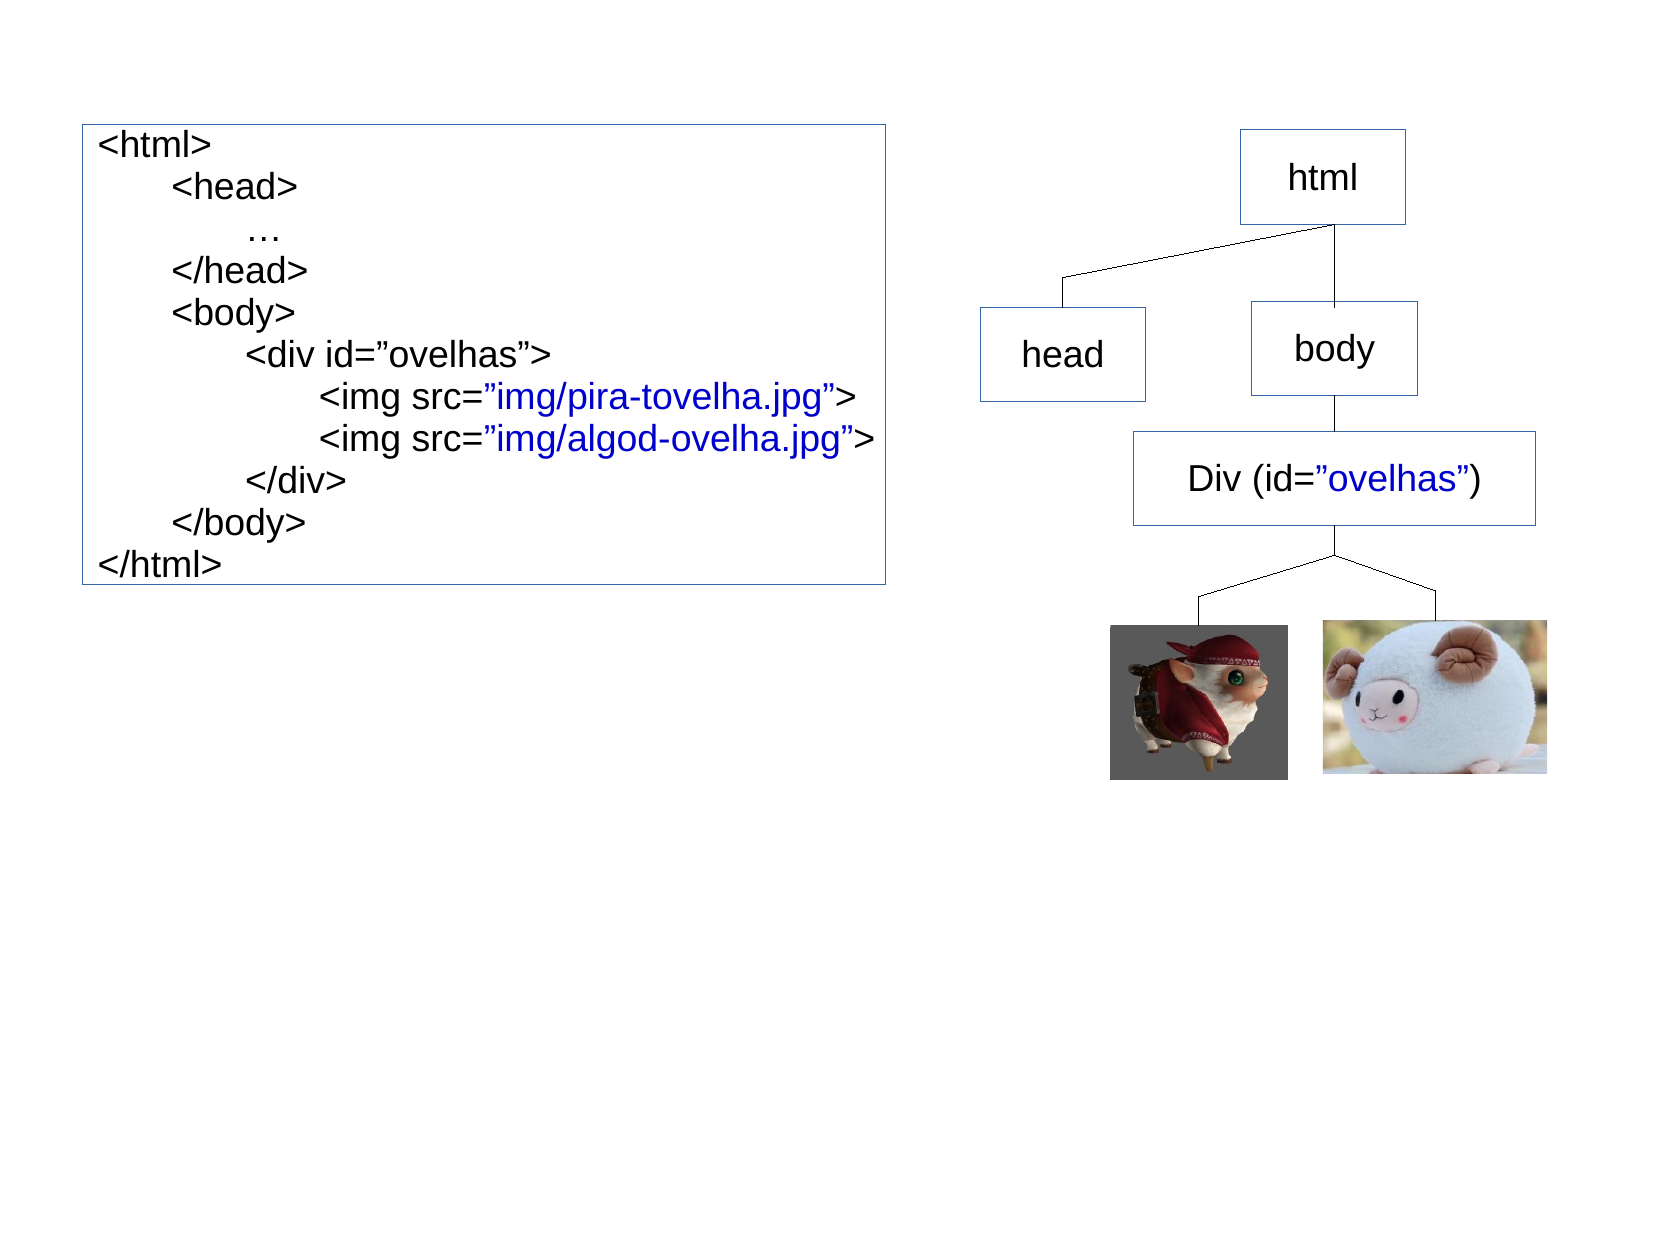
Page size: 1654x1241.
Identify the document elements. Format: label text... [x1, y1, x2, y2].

text_box Div (id=”ovelhas”) [1133, 431, 1536, 526]
text_box <html> <head> … </head> <body> <div id=”ovelhas”> <img src=”img/pira-tovelha.jpg”> <img src=”img/algod-ovelha.jpg”> </div> </body> </html> [82, 124, 886, 585]
picture [1110, 625, 1288, 780]
text_box head [980, 307, 1146, 402]
picture [1322, 620, 1548, 774]
text_box html [1240, 129, 1406, 225]
text_box body [1251, 301, 1418, 396]
